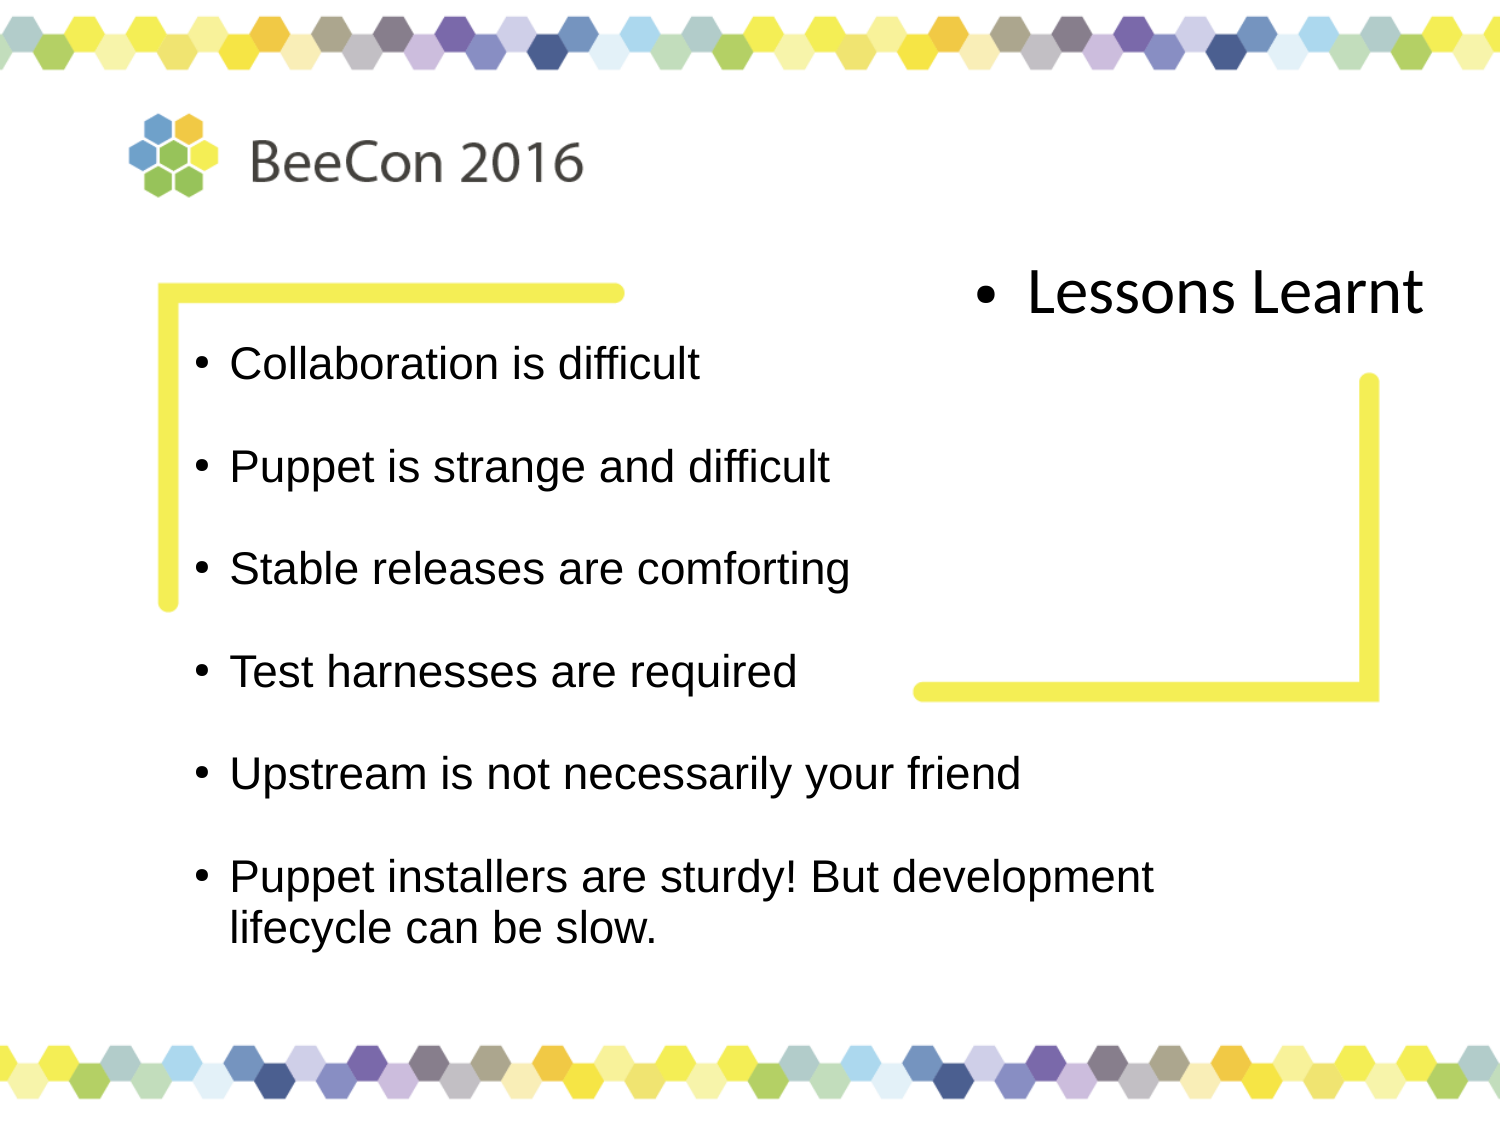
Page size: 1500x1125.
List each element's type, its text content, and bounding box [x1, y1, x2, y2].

text_box Collaboration is difficult Puppet is strange and difficult Stable releases are comforting Test harnesses are required Upstream is not necessarily your friend Puppet installers are sturdy! But development lifecycle can be slow. [179, 330, 1264, 1012]
picture [0, 0, 1500, 1125]
list Lessons Learnt [75, 263, 1425, 916]
